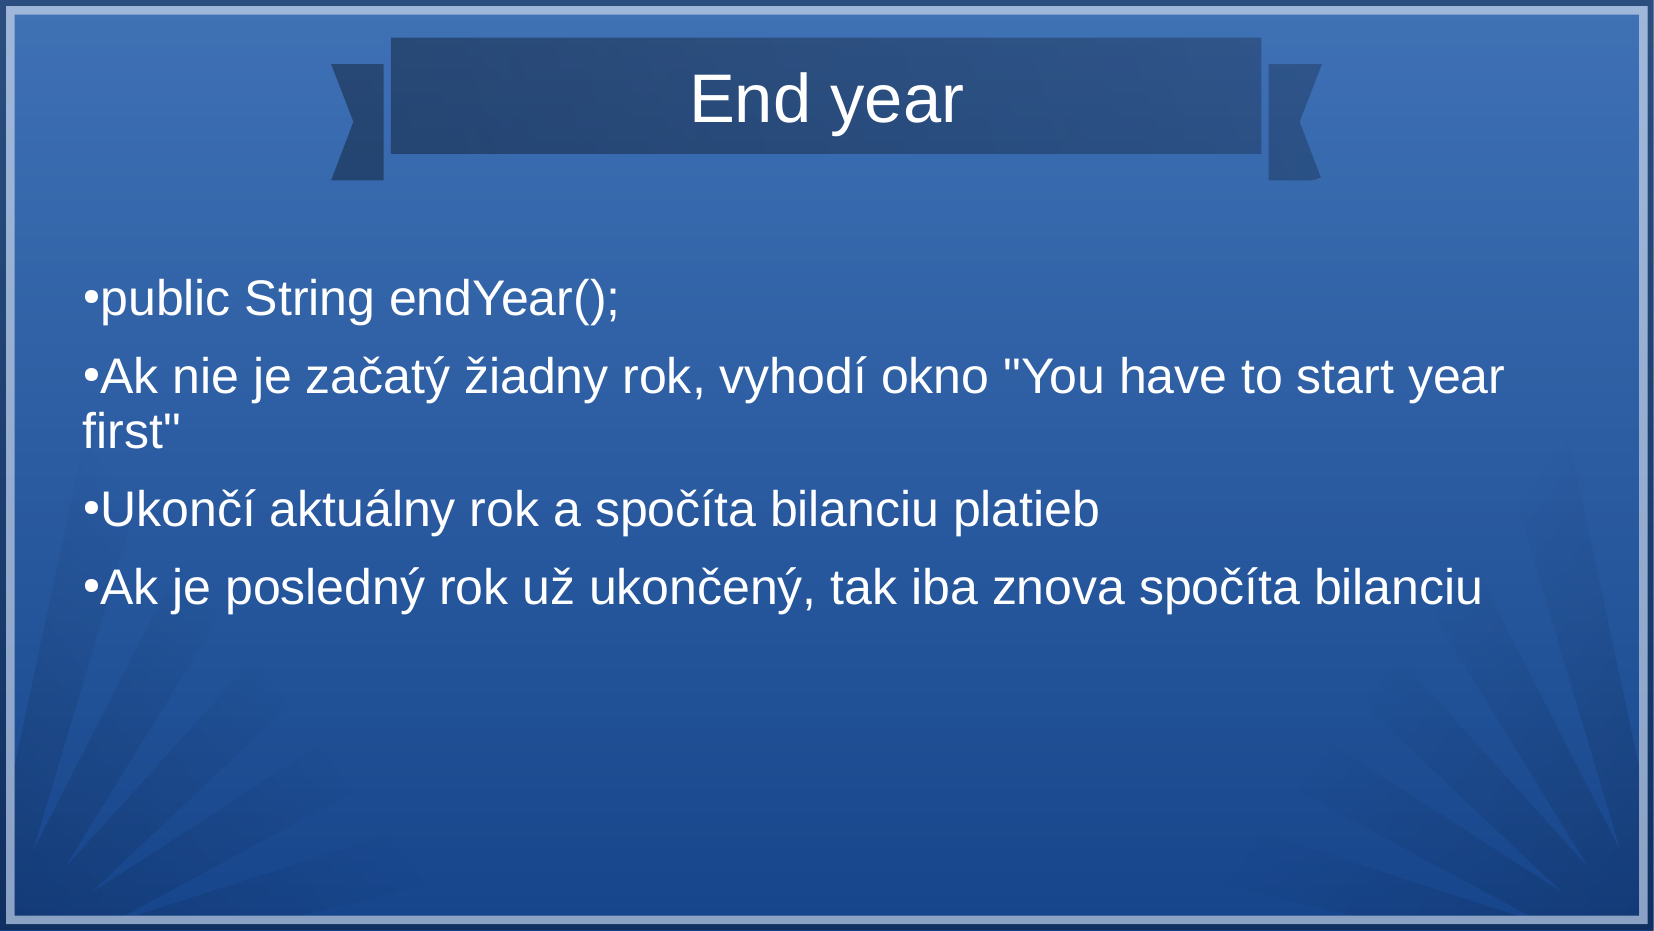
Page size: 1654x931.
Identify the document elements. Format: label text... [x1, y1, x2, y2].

title End year [389, 35, 1264, 154]
list public String endYear(); Ak nie je začatý žiadny rok, vyhodí okno "You have to start year first" Ukončí aktuálny rok a spočíta bilanciu platieb Ak je posledný rok už ukončený, tak iba znova spočíta bilanciu [82, 270, 1571, 826]
